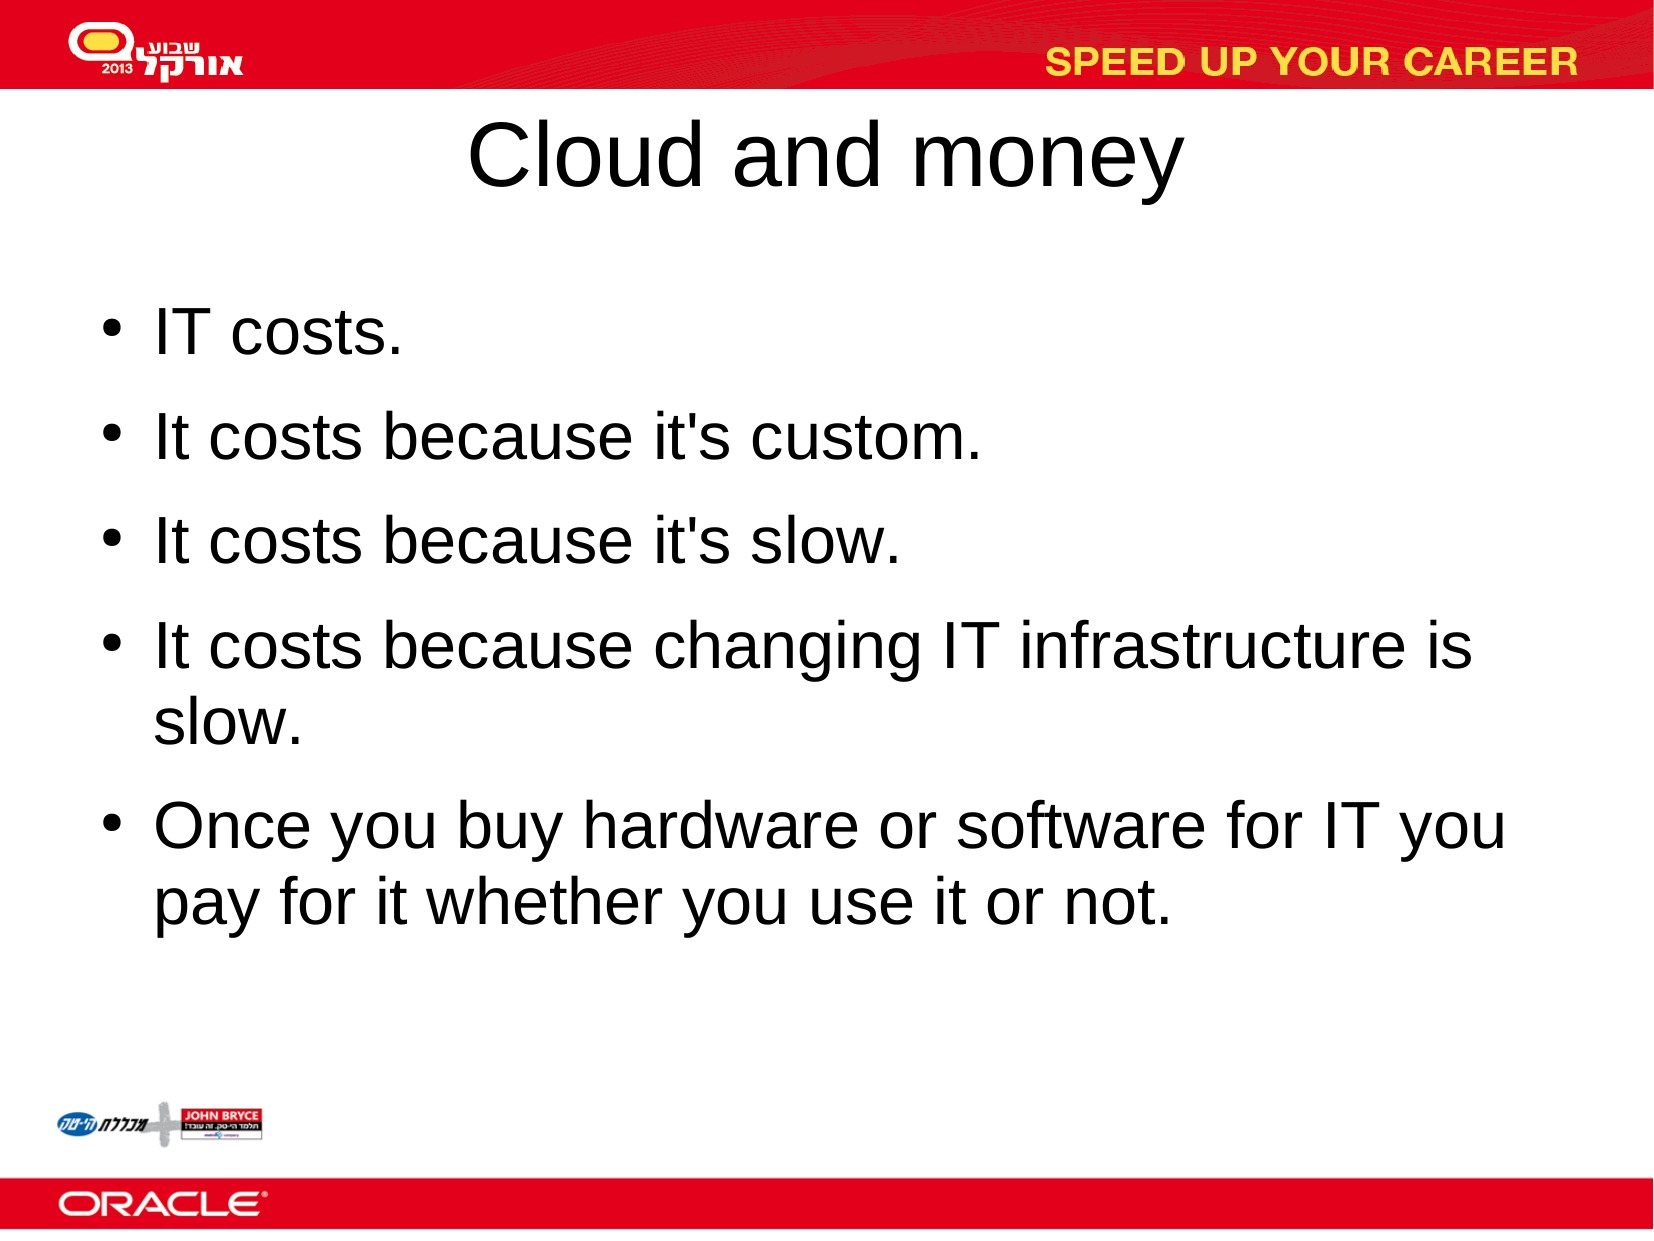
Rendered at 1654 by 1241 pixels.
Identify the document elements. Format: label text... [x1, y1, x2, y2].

picture [0, 1087, 1653, 1240]
title Cloud and money [82, 49, 1571, 257]
picture [0, 0, 1654, 89]
list IT costs. It costs because it's custom. It costs because it's slow. It costs because changing IT infrastructure is slow. Once you buy hardware or software for IT you pay for it whether you use it or not. [82, 290, 1538, 1010]
